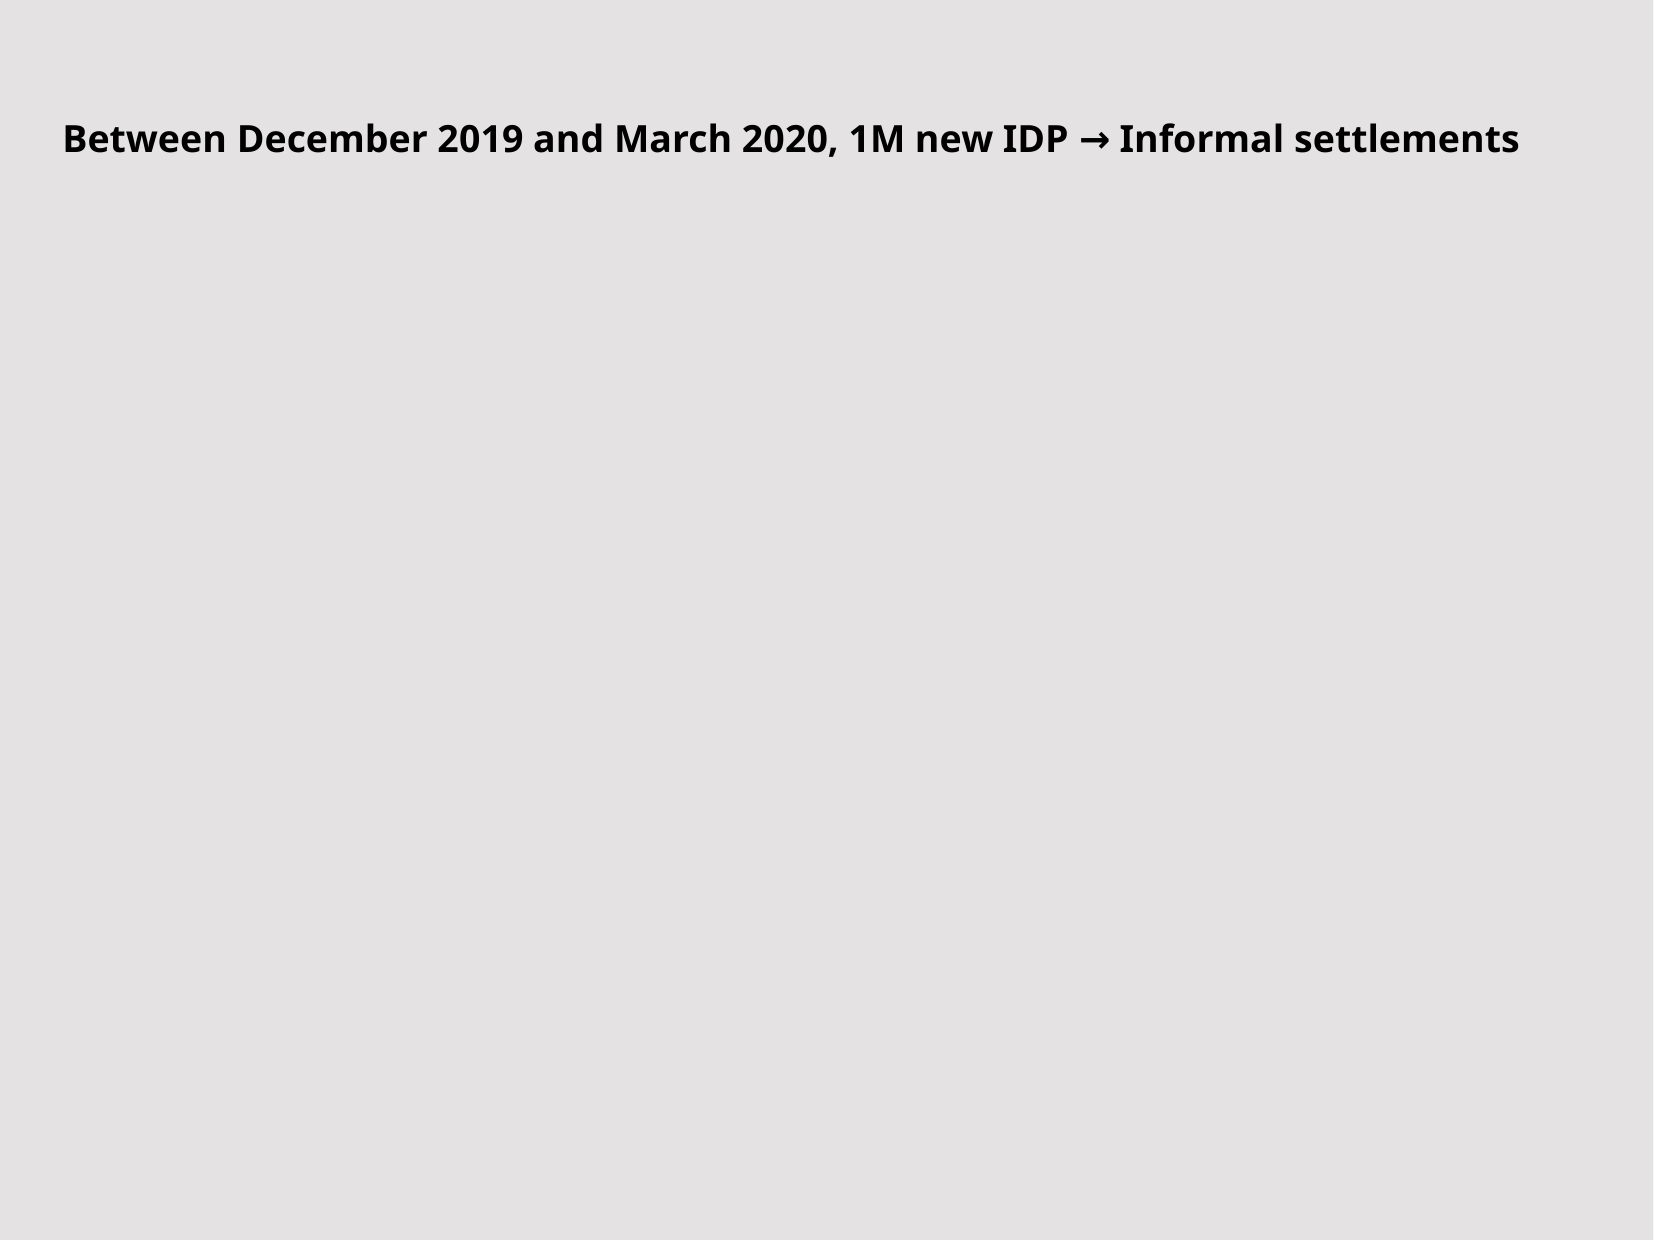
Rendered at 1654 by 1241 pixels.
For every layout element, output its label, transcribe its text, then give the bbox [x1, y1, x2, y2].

text_box Between December 2019 and March 2020, 1M new IDP → Informal settlements [47, 62, 1583, 368]
